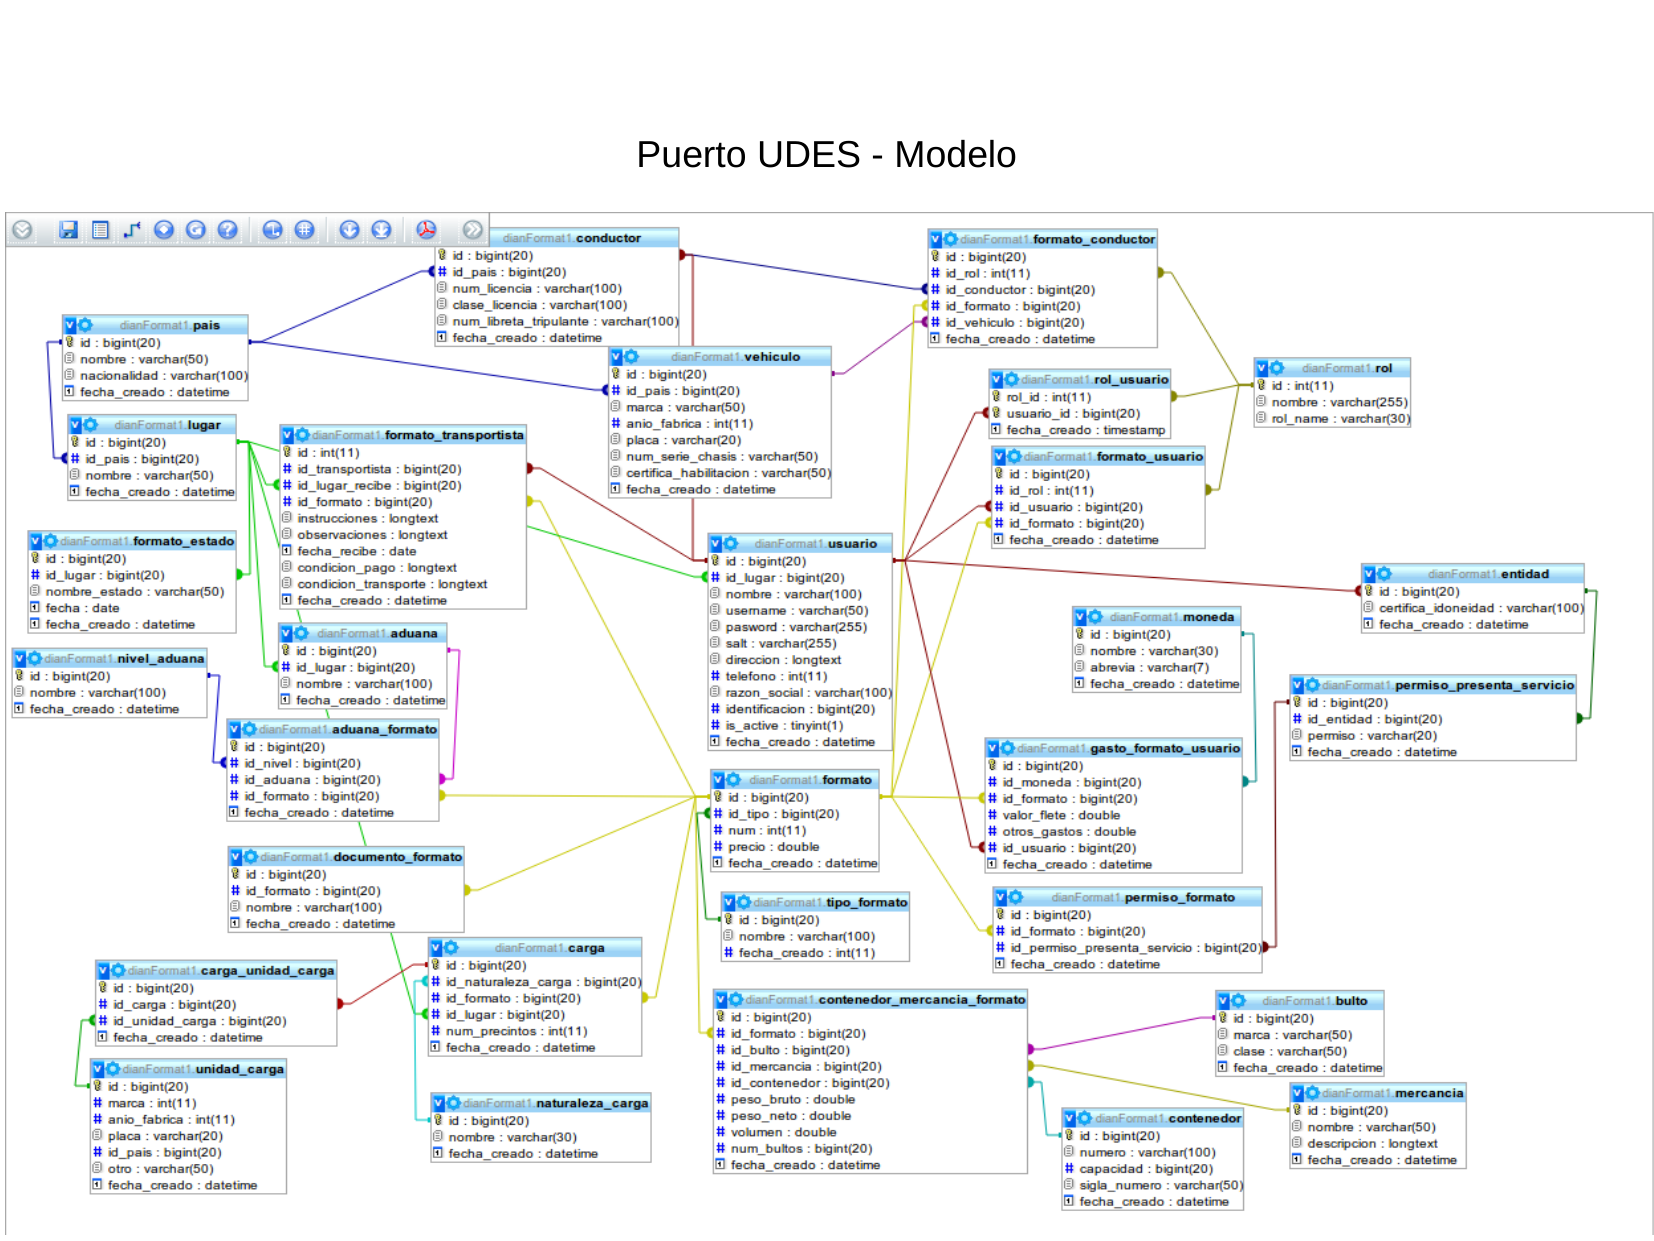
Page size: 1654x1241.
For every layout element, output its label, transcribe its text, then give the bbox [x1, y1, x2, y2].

text_box Puerto UDES - Modelo [82, 49, 1571, 212]
picture [5, 212, 1654, 1235]
